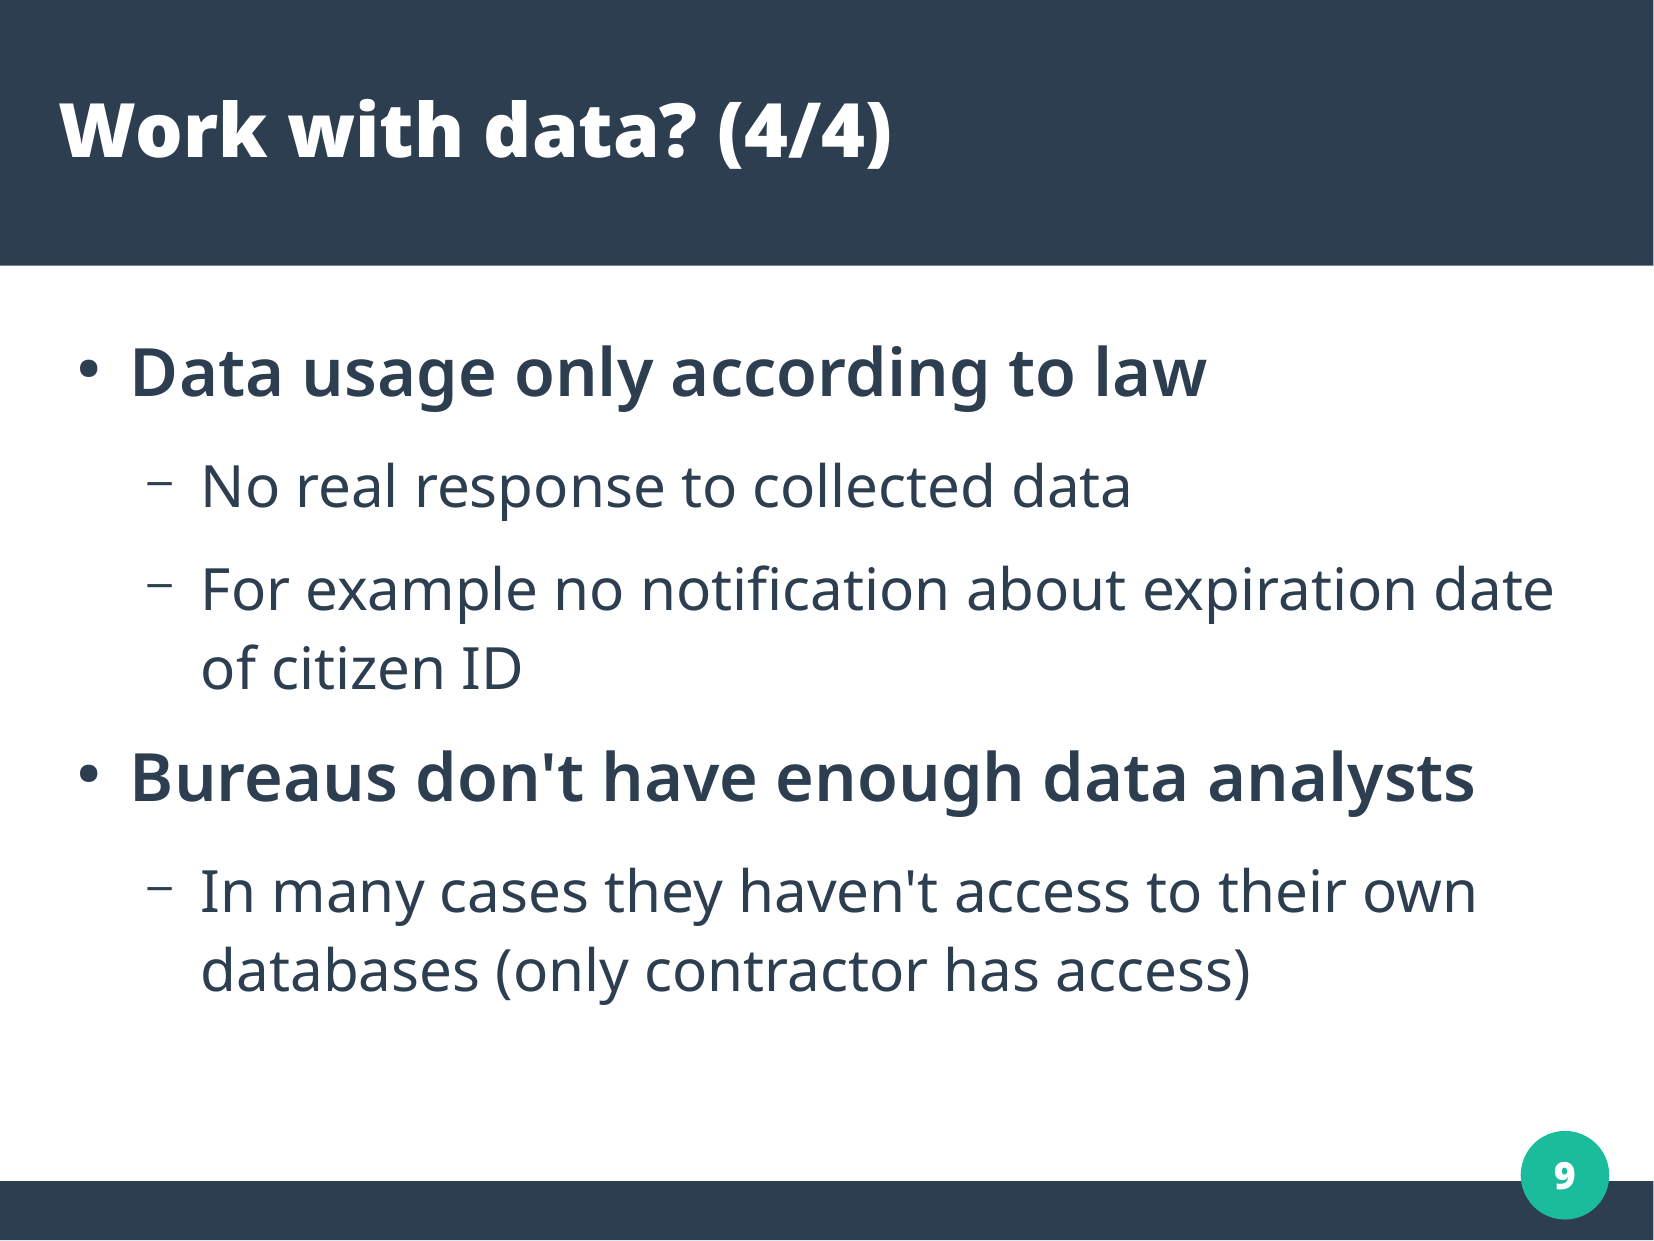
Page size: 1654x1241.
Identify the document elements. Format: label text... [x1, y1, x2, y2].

list Data usage only according to law No real response to collected data For example no notification about expiration date of citizen ID Bureaus don't have enough data analysts In many cases they haven't access to their own databases (only contractor has access) [59, 324, 1595, 1152]
title Work with data? (4/4) [59, 49, 1595, 207]
